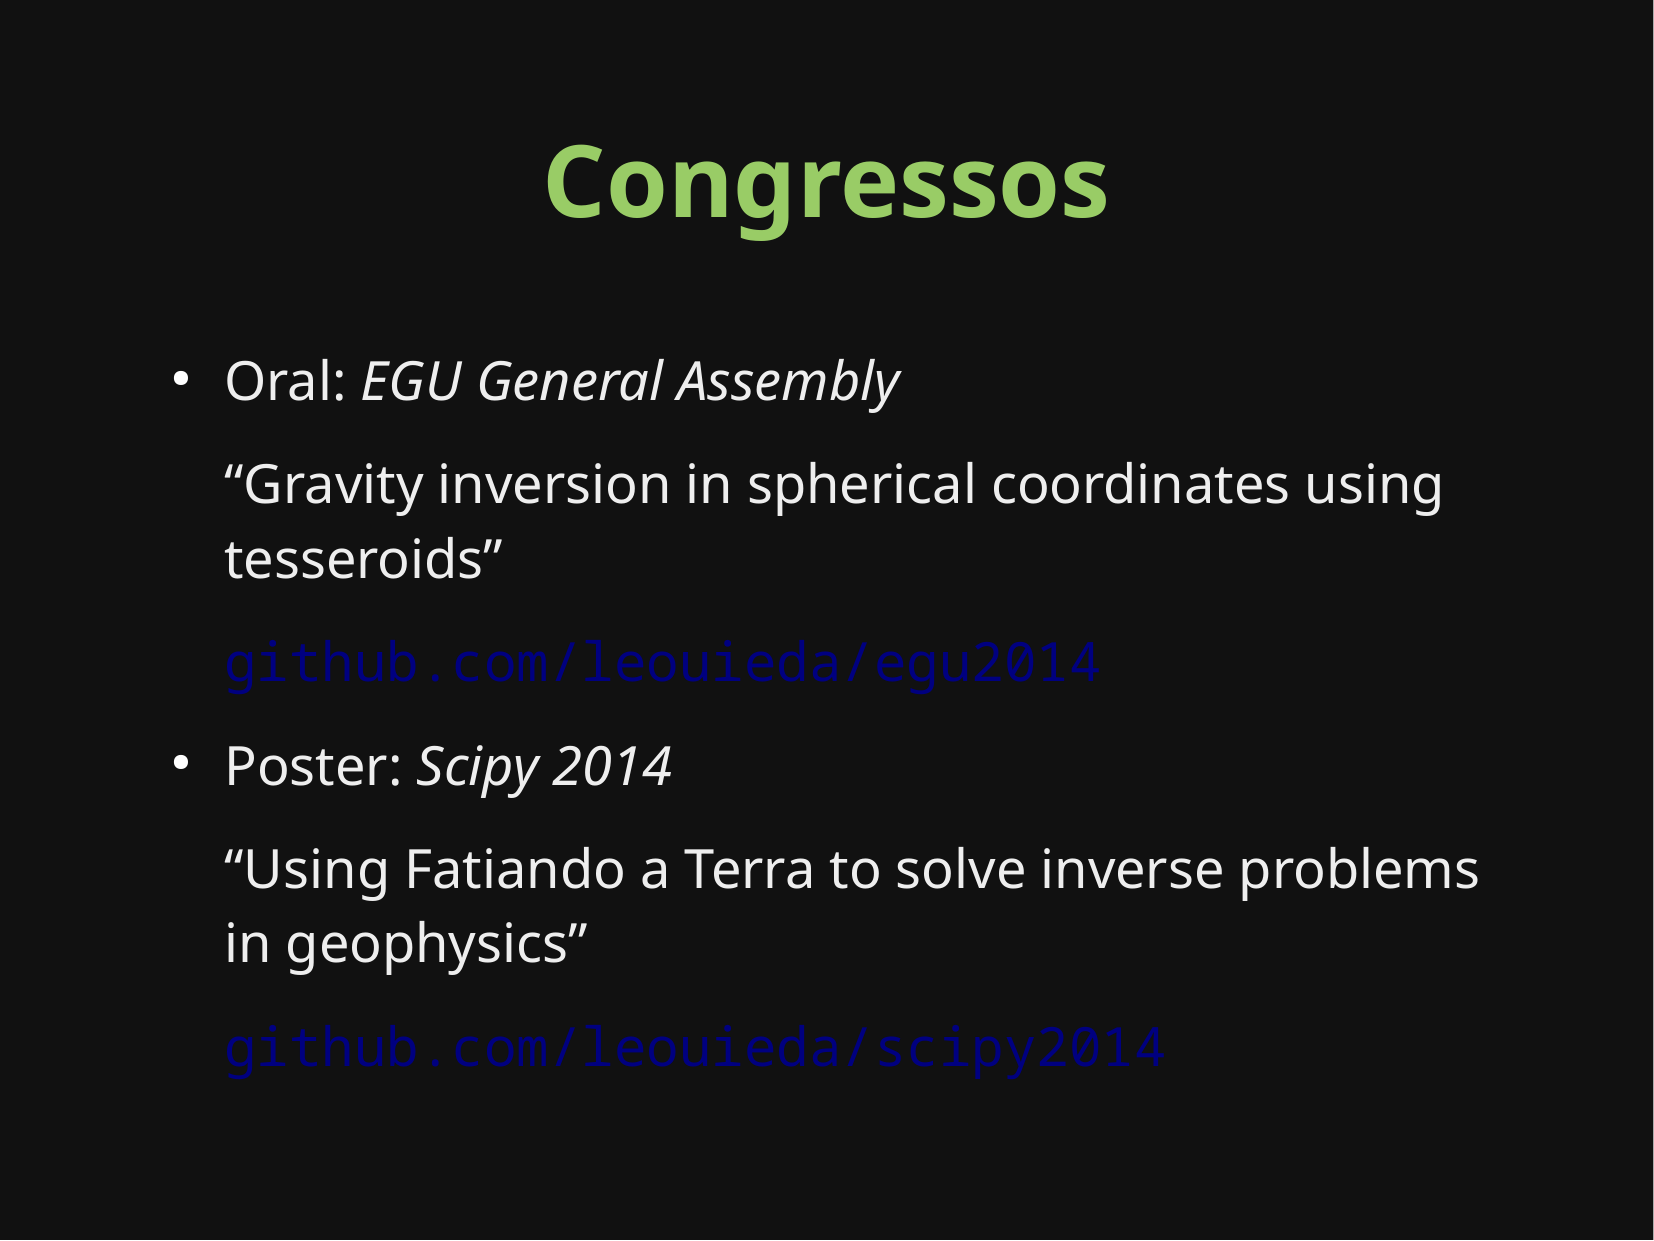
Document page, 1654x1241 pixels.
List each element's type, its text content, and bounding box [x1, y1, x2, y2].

title Congressos [82, 49, 1571, 308]
list Oral: EGU General Assembly “Gravity inversion in spherical coordinates using tesseroids” github.com/leouieda/egu2014 Poster: Scipy 2014 “Using Fatiando a Terra to solve inverse problems in geophysics” github.com/leouieda/scipy2014 [153, 342, 1524, 1111]
